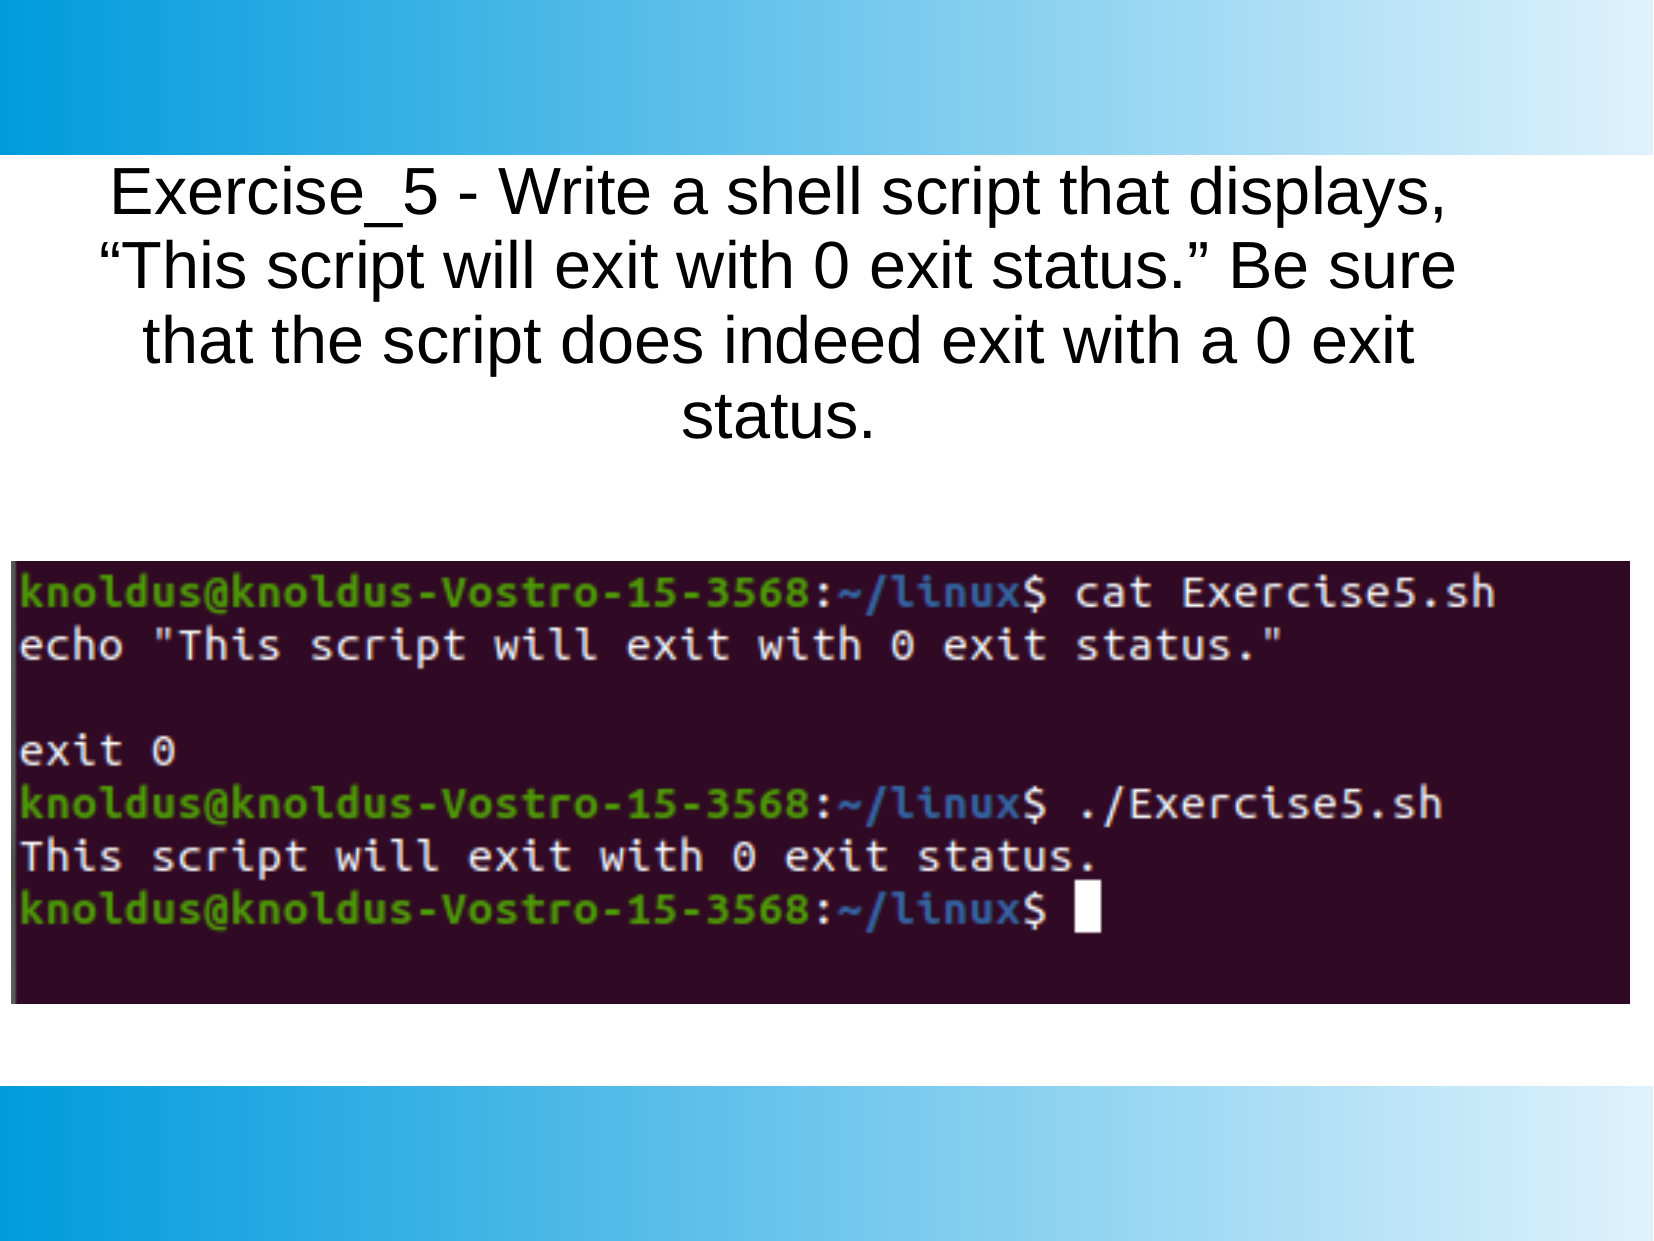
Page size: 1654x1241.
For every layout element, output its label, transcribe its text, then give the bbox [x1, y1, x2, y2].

picture [11, 561, 1630, 1004]
title Exercise_5 - Write a shell script that displays, “This script will exit with 0 exit status.” Be sure that the script does indeed exit with a 0 exit status. [35, 153, 1524, 528]
